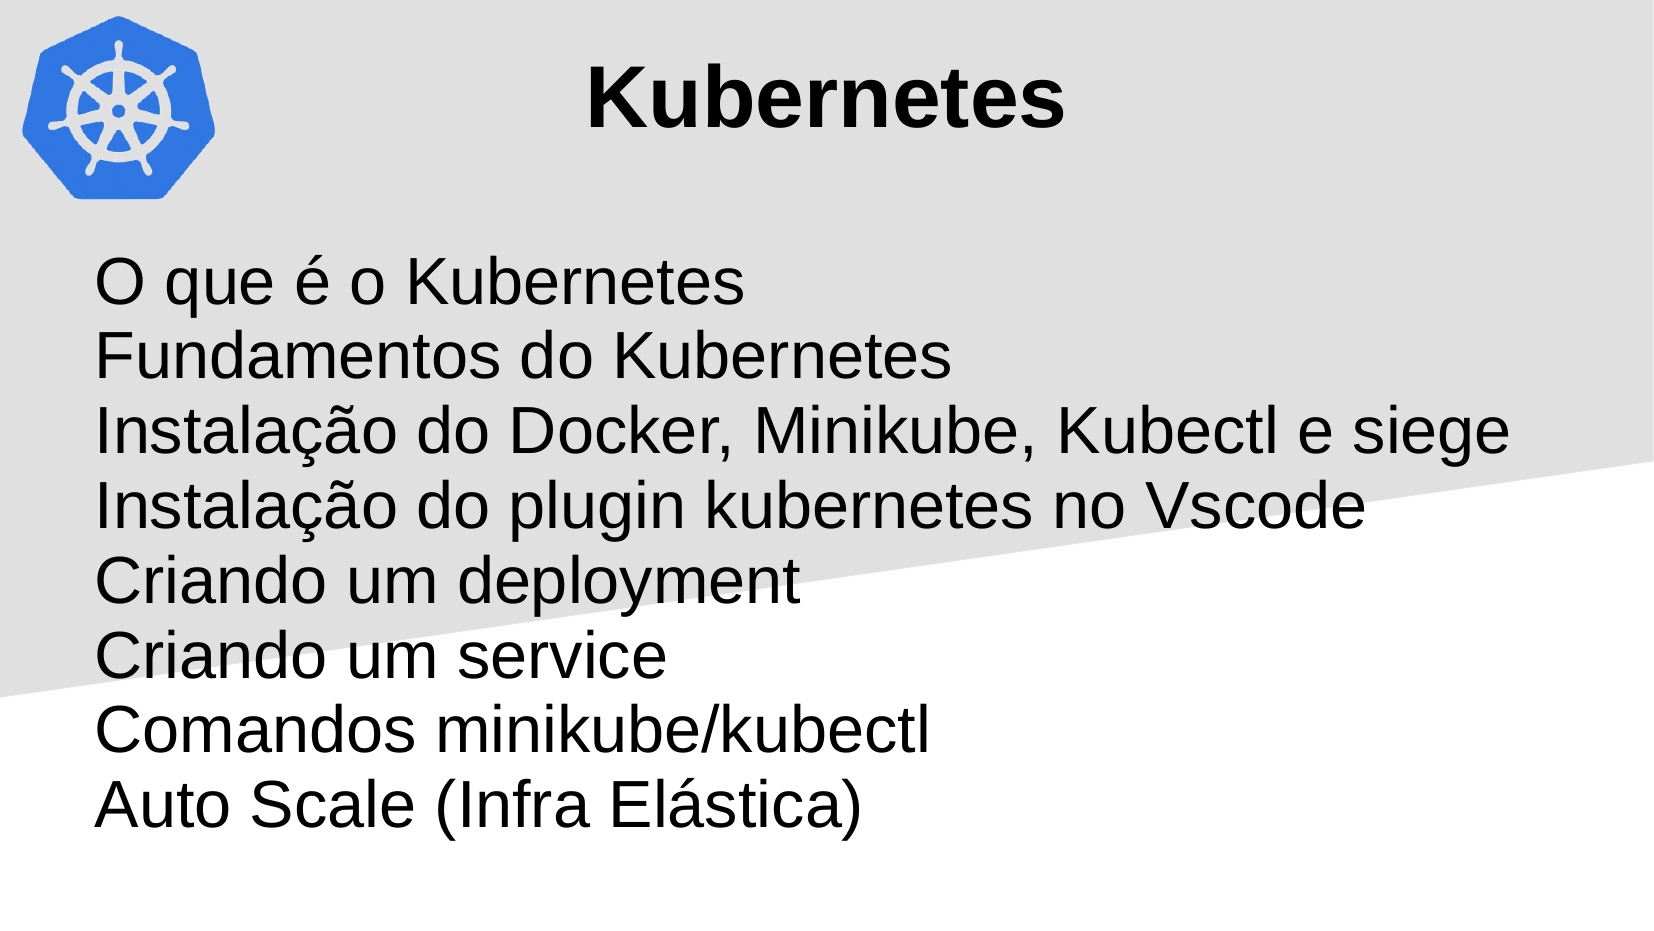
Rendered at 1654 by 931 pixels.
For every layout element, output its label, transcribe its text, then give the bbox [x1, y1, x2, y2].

picture [0, 0, 249, 225]
title Kubernetes [249, 19, 1654, 175]
subtitle O que é o Kubernetes Fundamentos do Kubernetes Instalação do Docker, Minikube, Kubectl e siege Instalação do plugin kubernetes no Vscode Criando um deployment Criando um service Comandos minikube/kubectl Auto Scale (Infra Elástica) [94, 224, 1583, 862]
